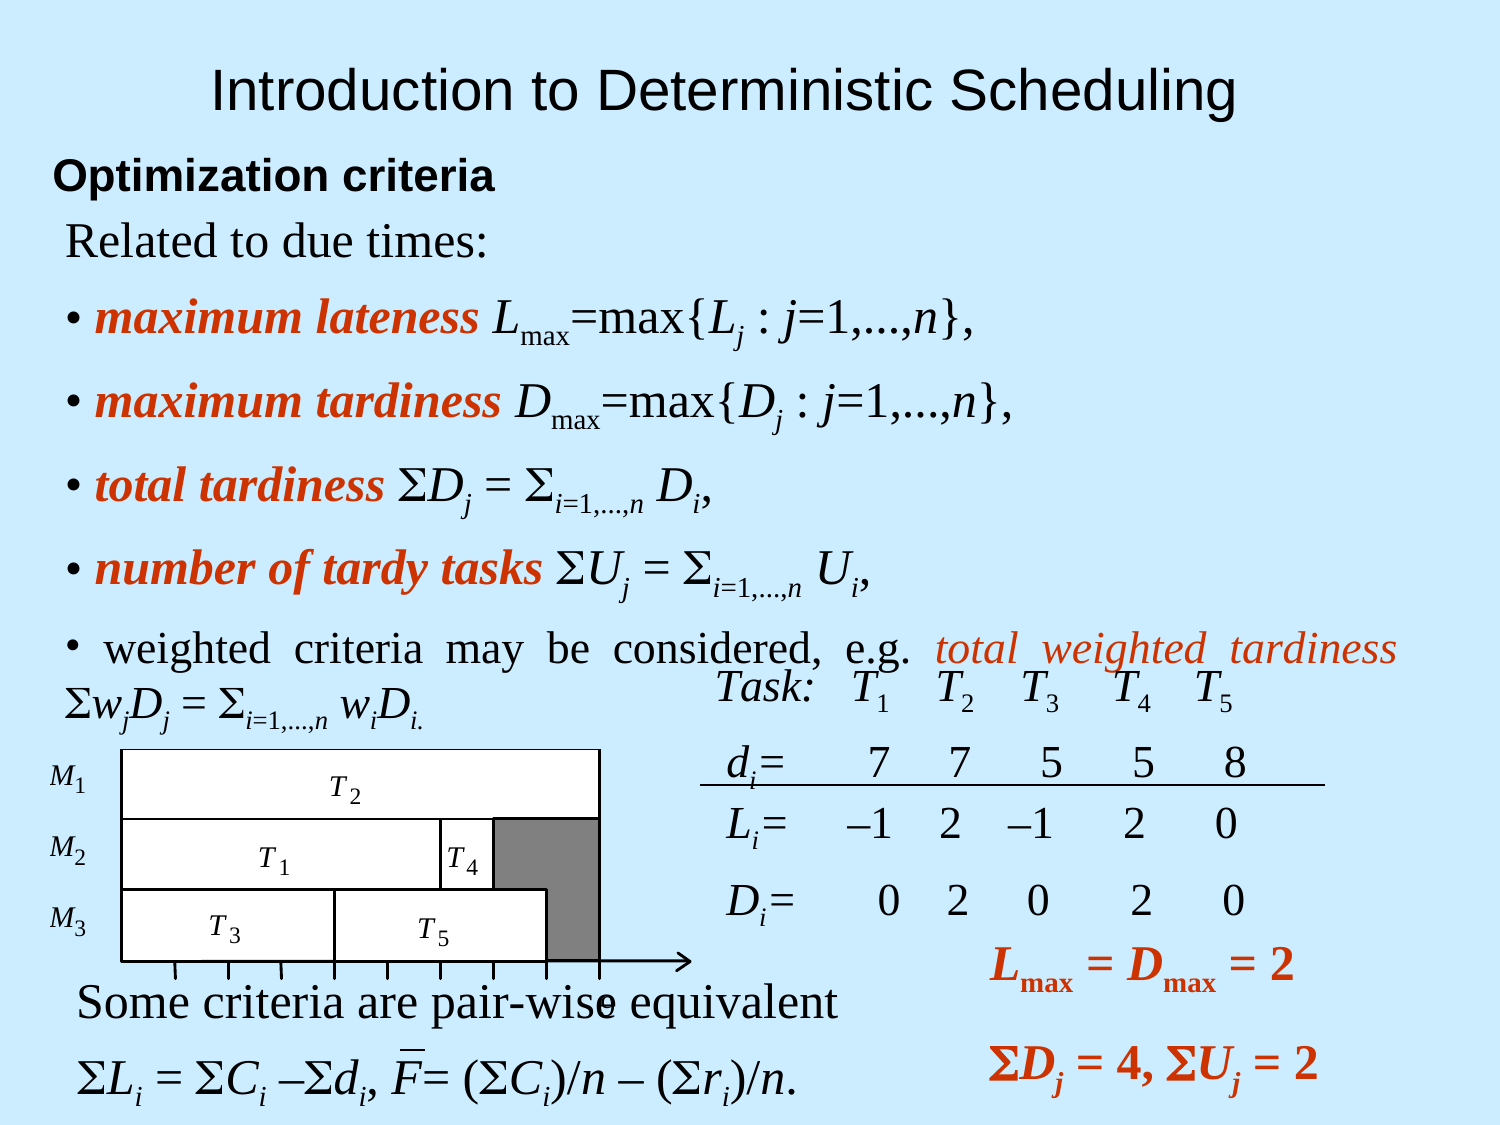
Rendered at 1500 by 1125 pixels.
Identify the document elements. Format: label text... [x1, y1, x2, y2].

text_box Li= –1 2 –1 2 0 Di= 0 2 0 2 0 [699, 803, 1500, 940]
text_box Optimization criteria [37, 137, 1326, 208]
chart [50, 749, 696, 961]
text_box Task: T1 T2 T3 T4 T5 di= 7 7 5 5 8 [699, 647, 1500, 803]
text_box Lmax = Dmax = 2 Dj = 4, Uj = 2 [975, 940, 1413, 1106]
text_box Some criteria are pair-wise equivalent Li = Ci –di, F= (Ci)/n – (ri)/n. [50, 961, 1001, 1121]
title Introduction to Deterministic Scheduling [0, 12, 1450, 163]
text_box Related to due times: maximum lateness Lmax=max{Lj : j=1,...,n}, maximum tardiness Dmax=max{Dj : j=1,...,n}, total tardiness Dj = i=1,...,n Di, number of tardy tasks Uj = i=1,...,n Ui, weighted criteria may be considered, e.g. total weighted tardiness wjDj = i=1,...,n wiDi. [49, 199, 1413, 743]
